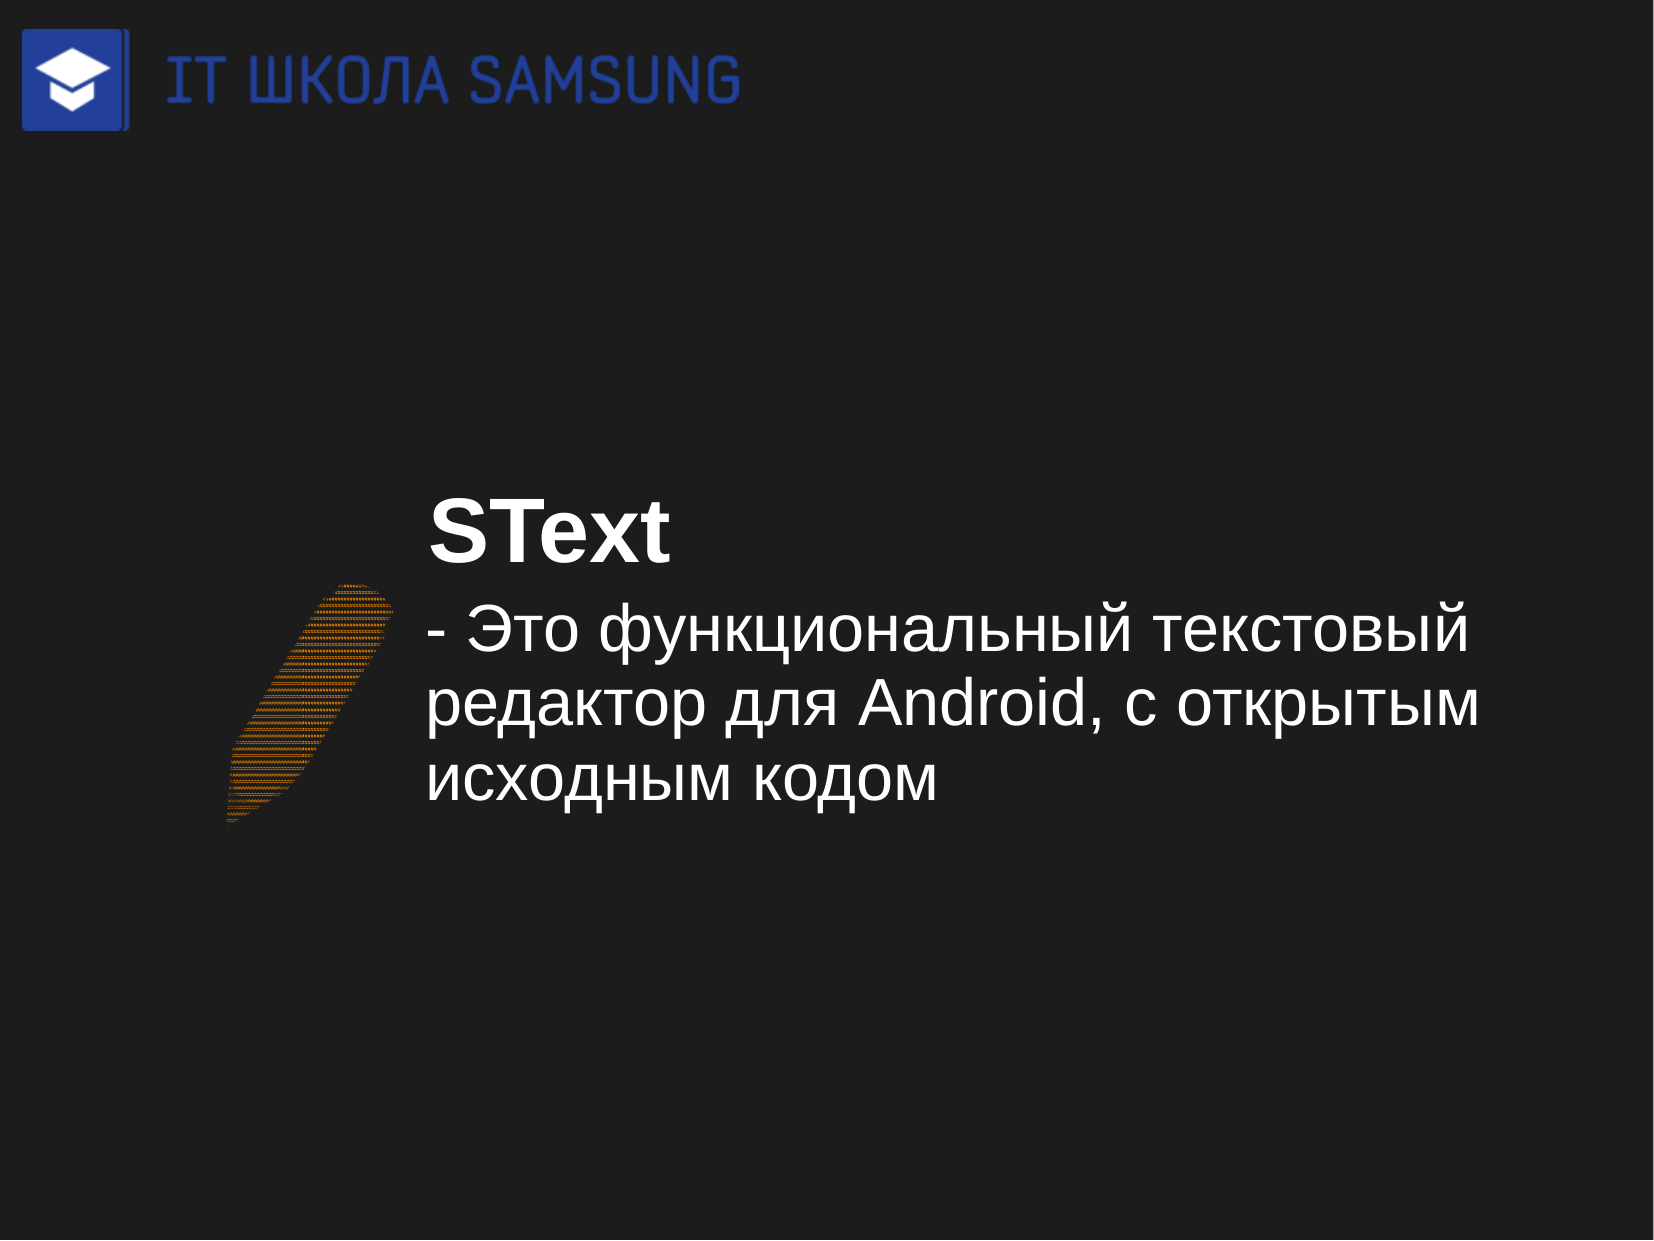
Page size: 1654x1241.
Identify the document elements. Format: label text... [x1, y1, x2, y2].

picture [193, 581, 413, 827]
picture [22, 29, 739, 131]
list - Это функциональный текстовый редактор для Android, с открытым исходным кодом [354, 590, 1489, 857]
text_box SText [413, 472, 687, 590]
